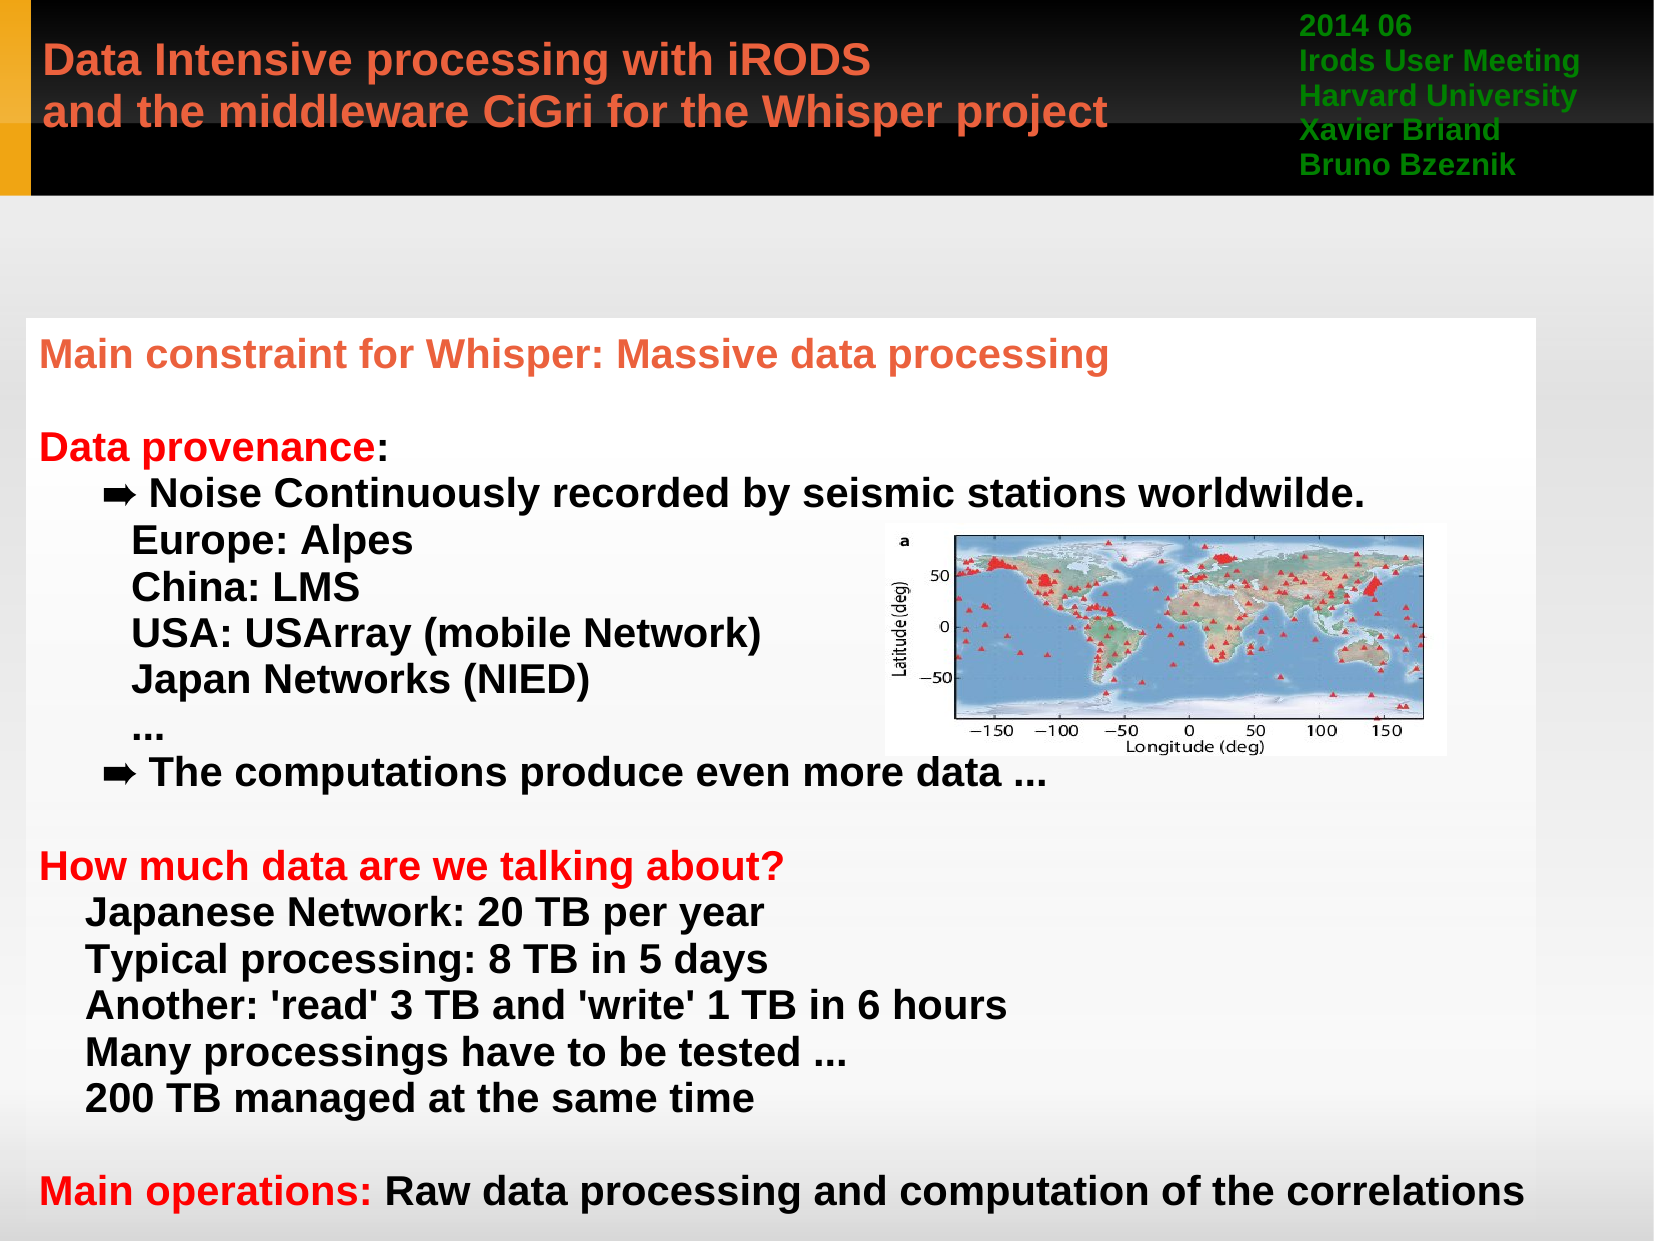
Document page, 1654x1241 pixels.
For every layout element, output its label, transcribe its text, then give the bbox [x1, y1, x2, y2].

picture [818, 49, 833, 59]
picture [219, 54, 228, 59]
list Main constraint for Whisper: Massive data processing Data provenance: à Noise Continuously recorded by seismic stations worldwilde. Europe: Alpes China: LMS USA: USArray (mobile Network) Japan Networks (NIED) ... à The computations produce even more data ... How much data are we talking about? Japanese Network: 20 TB per year Typical processing: 8 TB in 5 days Another: 'read' 3 TB and 'write' 1 TB in 6 hours Many processings have to be tested ... 200 TB managed at the same time Main operations: Raw data processing and computation of the correlations [26, 318, 1536, 1241]
picture [885, 523, 1447, 756]
picture [52, 49, 67, 59]
picture [473, 54, 482, 59]
picture [781, 48, 799, 59]
picture [336, 54, 345, 59]
picture [0, 0, 1654, 1241]
picture [420, 55, 430, 59]
title Data Intensive processing with iRODS and the middleware CiGri for the Whisper project [29, 59, 1365, 266]
title 2014 06 Irods User Meeting Harvard University Xavier Briand Bruno Bzeznik [1299, 41, 1654, 219]
picture [749, 49, 763, 58]
